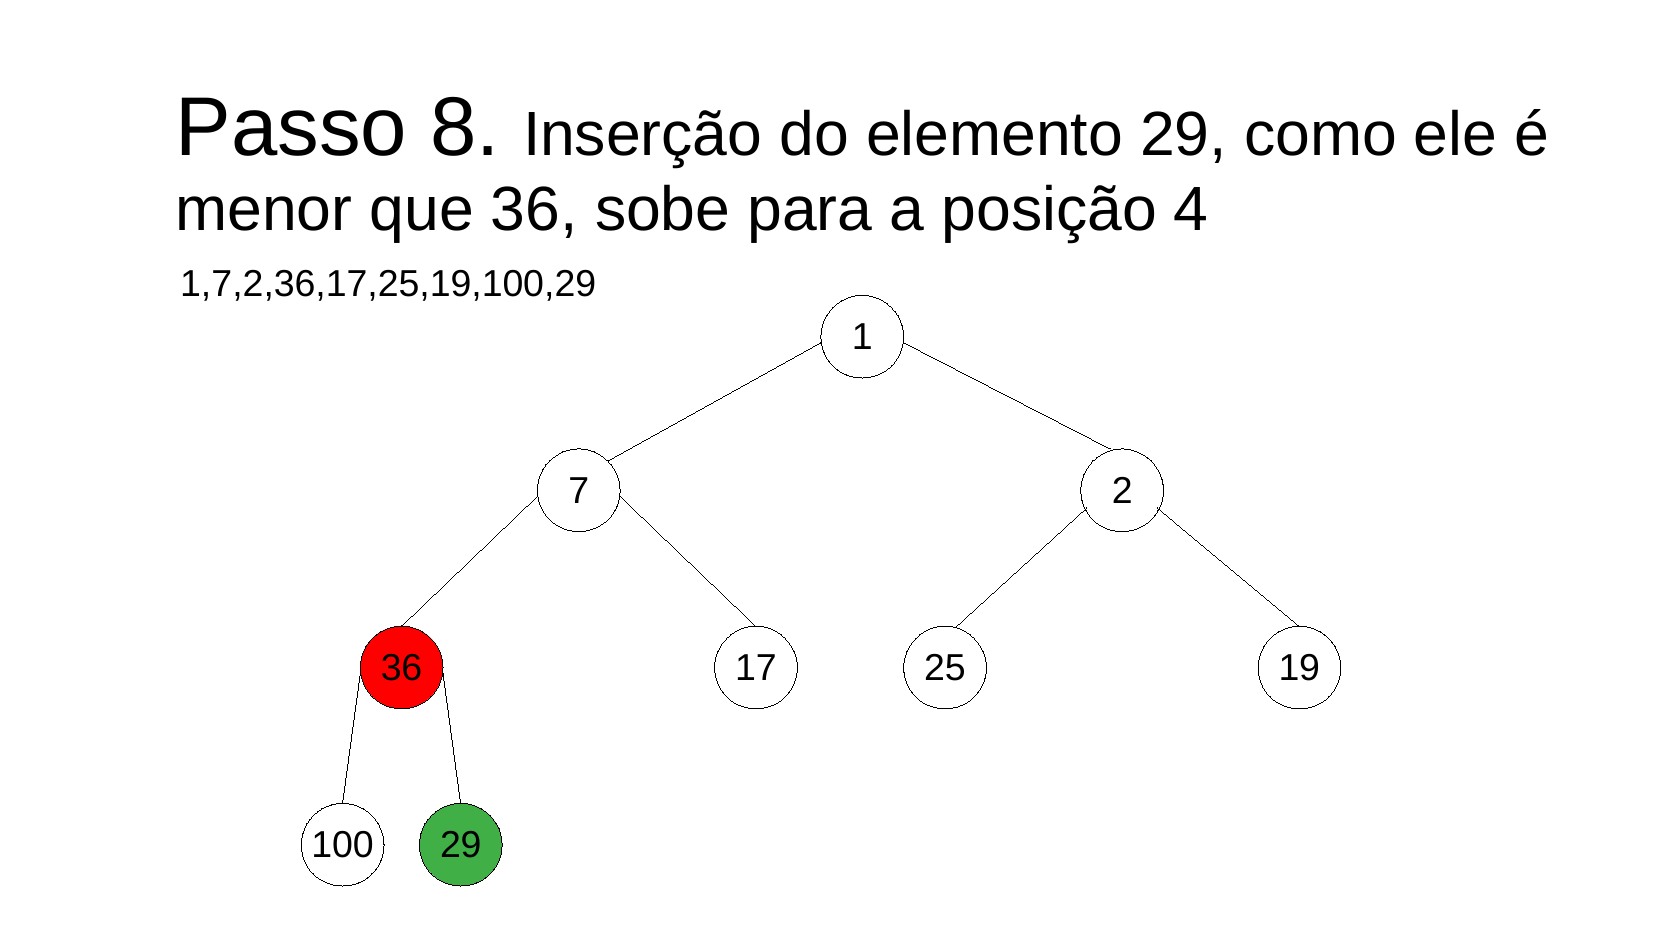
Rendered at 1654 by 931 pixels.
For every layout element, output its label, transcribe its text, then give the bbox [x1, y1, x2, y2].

text_box Passo 8. Inserção do elemento 29, como ele é menor que 36, sobe para a posição 4 [160, 73, 1571, 251]
text_box 100 [301, 803, 385, 887]
text_box 19 [1258, 626, 1341, 709]
text_box 7 [537, 448, 621, 532]
text_box 1 [820, 295, 904, 379]
text_box 2 [1080, 448, 1164, 532]
text_box 36 [360, 626, 444, 709]
text_box 1,7,2,36,17,25,19,100,29 [165, 255, 709, 355]
text_box 29 [419, 803, 503, 887]
text_box 17 [714, 626, 798, 709]
text_box 25 [903, 626, 987, 709]
